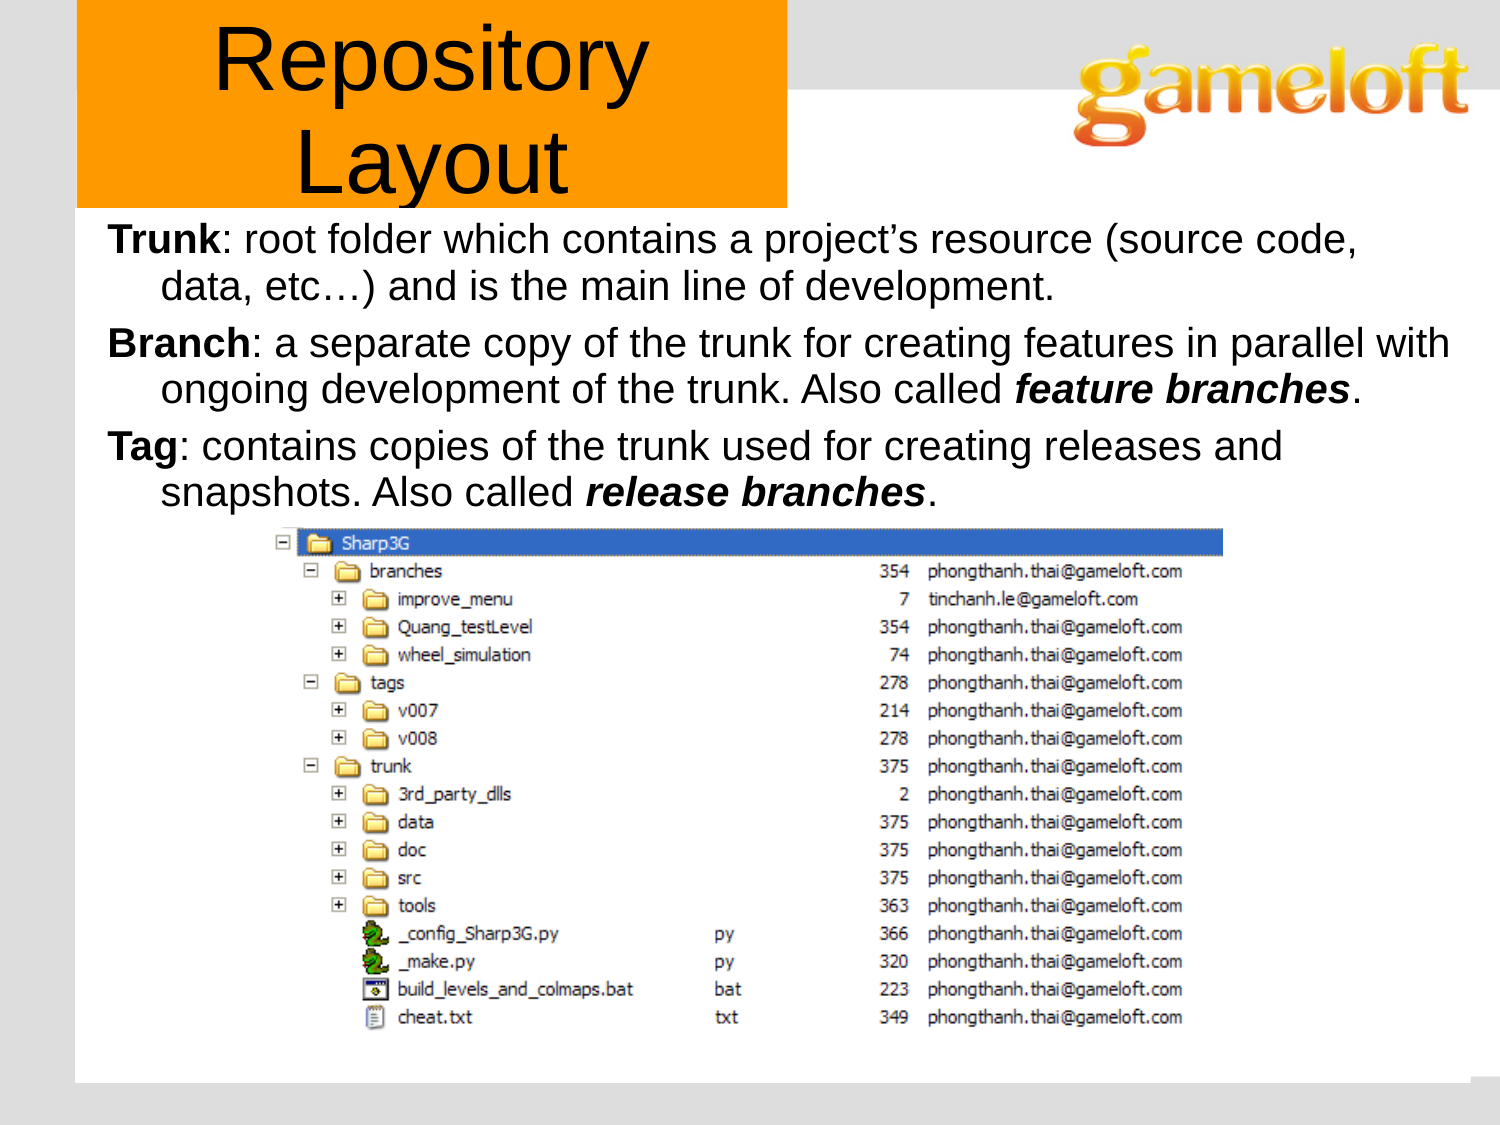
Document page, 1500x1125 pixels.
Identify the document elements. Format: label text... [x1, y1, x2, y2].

title Repository Layout [76, 0, 788, 208]
picture [0, 0, 1500, 1125]
picture [253, 527, 1223, 1033]
list Trunk: root folder which contains a project’s resource (source code, data, etc…) and is the main line of development. Branch: a separate copy of the trunk for creating features in parallel with ongoing development of the trunk. Also called feature branches. Tag: contains copies of the trunk used for creating releases and snapshots. Also called release branches. [75, 208, 1471, 1083]
